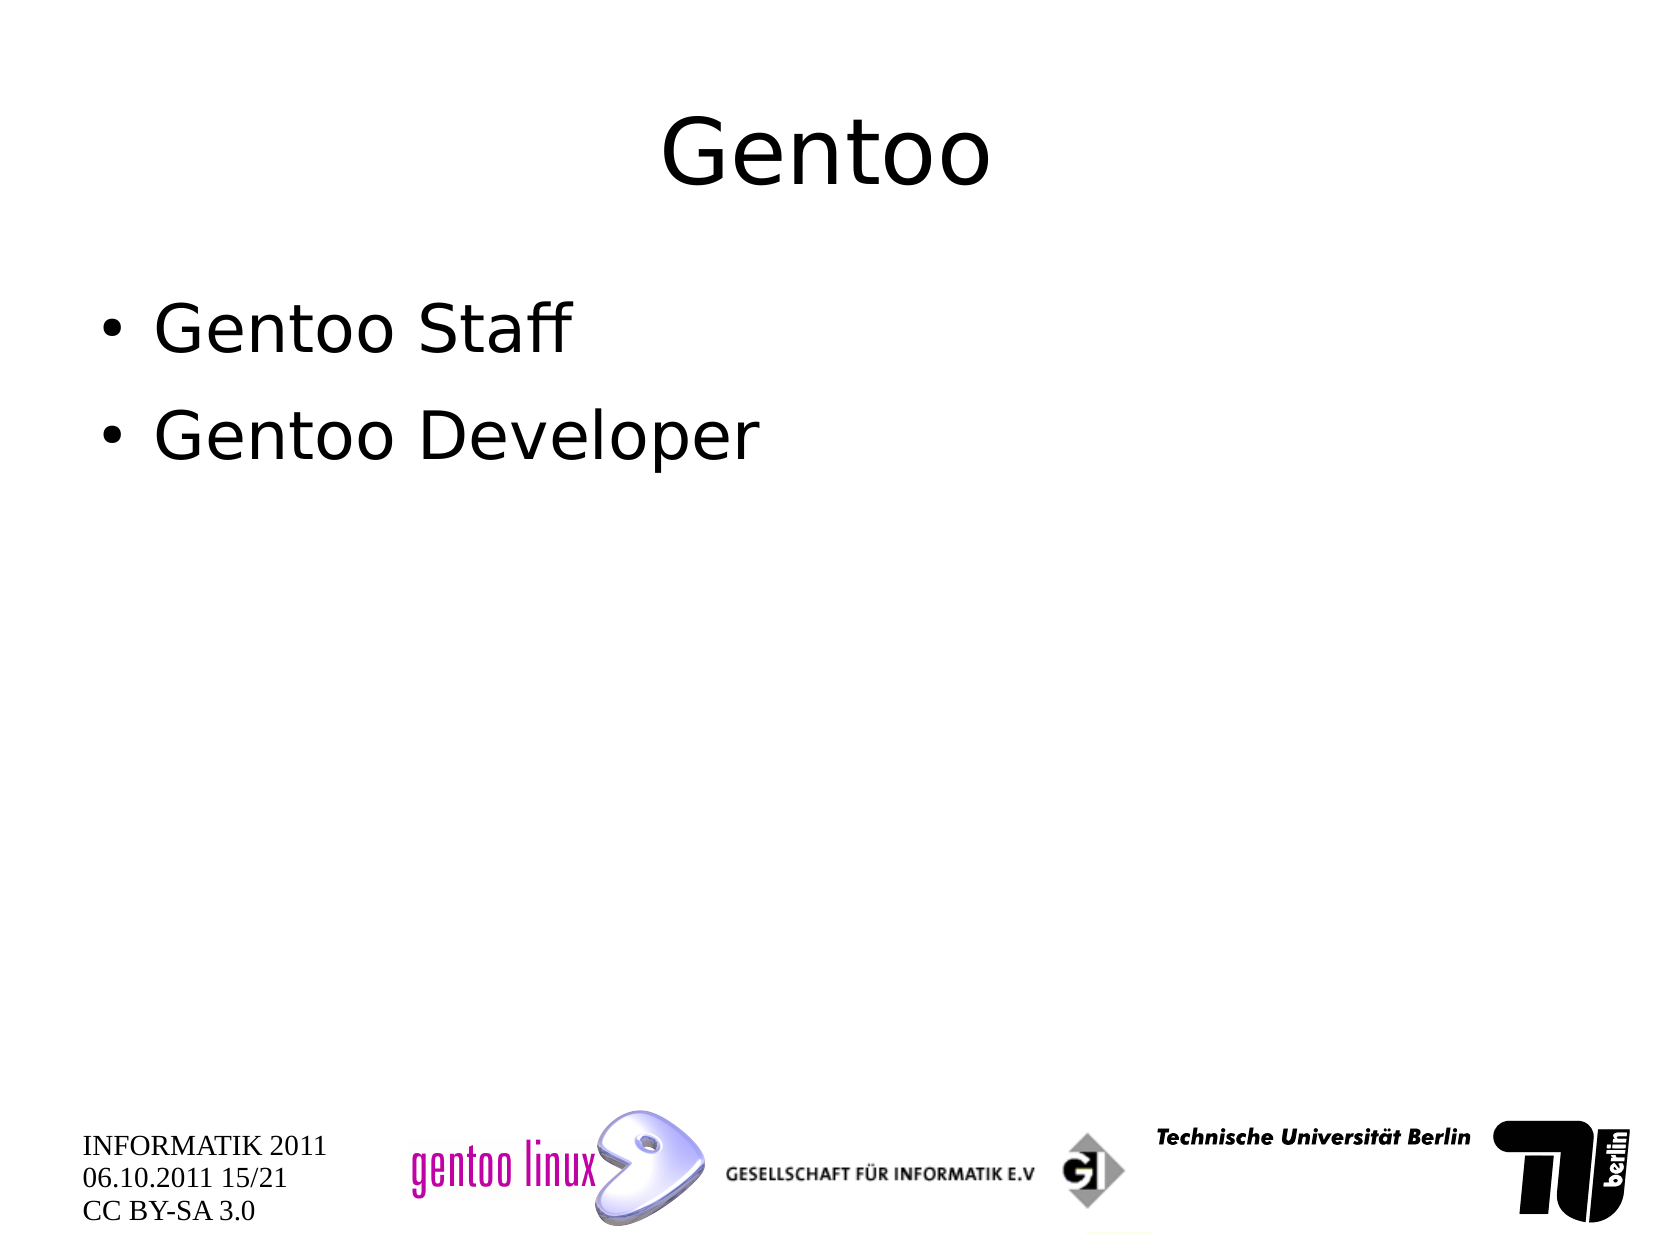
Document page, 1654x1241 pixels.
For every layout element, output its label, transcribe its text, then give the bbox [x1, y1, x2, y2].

picture [726, 1109, 1152, 1234]
picture [407, 1109, 708, 1230]
list Gentoo Staff Gentoo Developer [82, 290, 1571, 1109]
title Gentoo [82, 49, 1571, 257]
